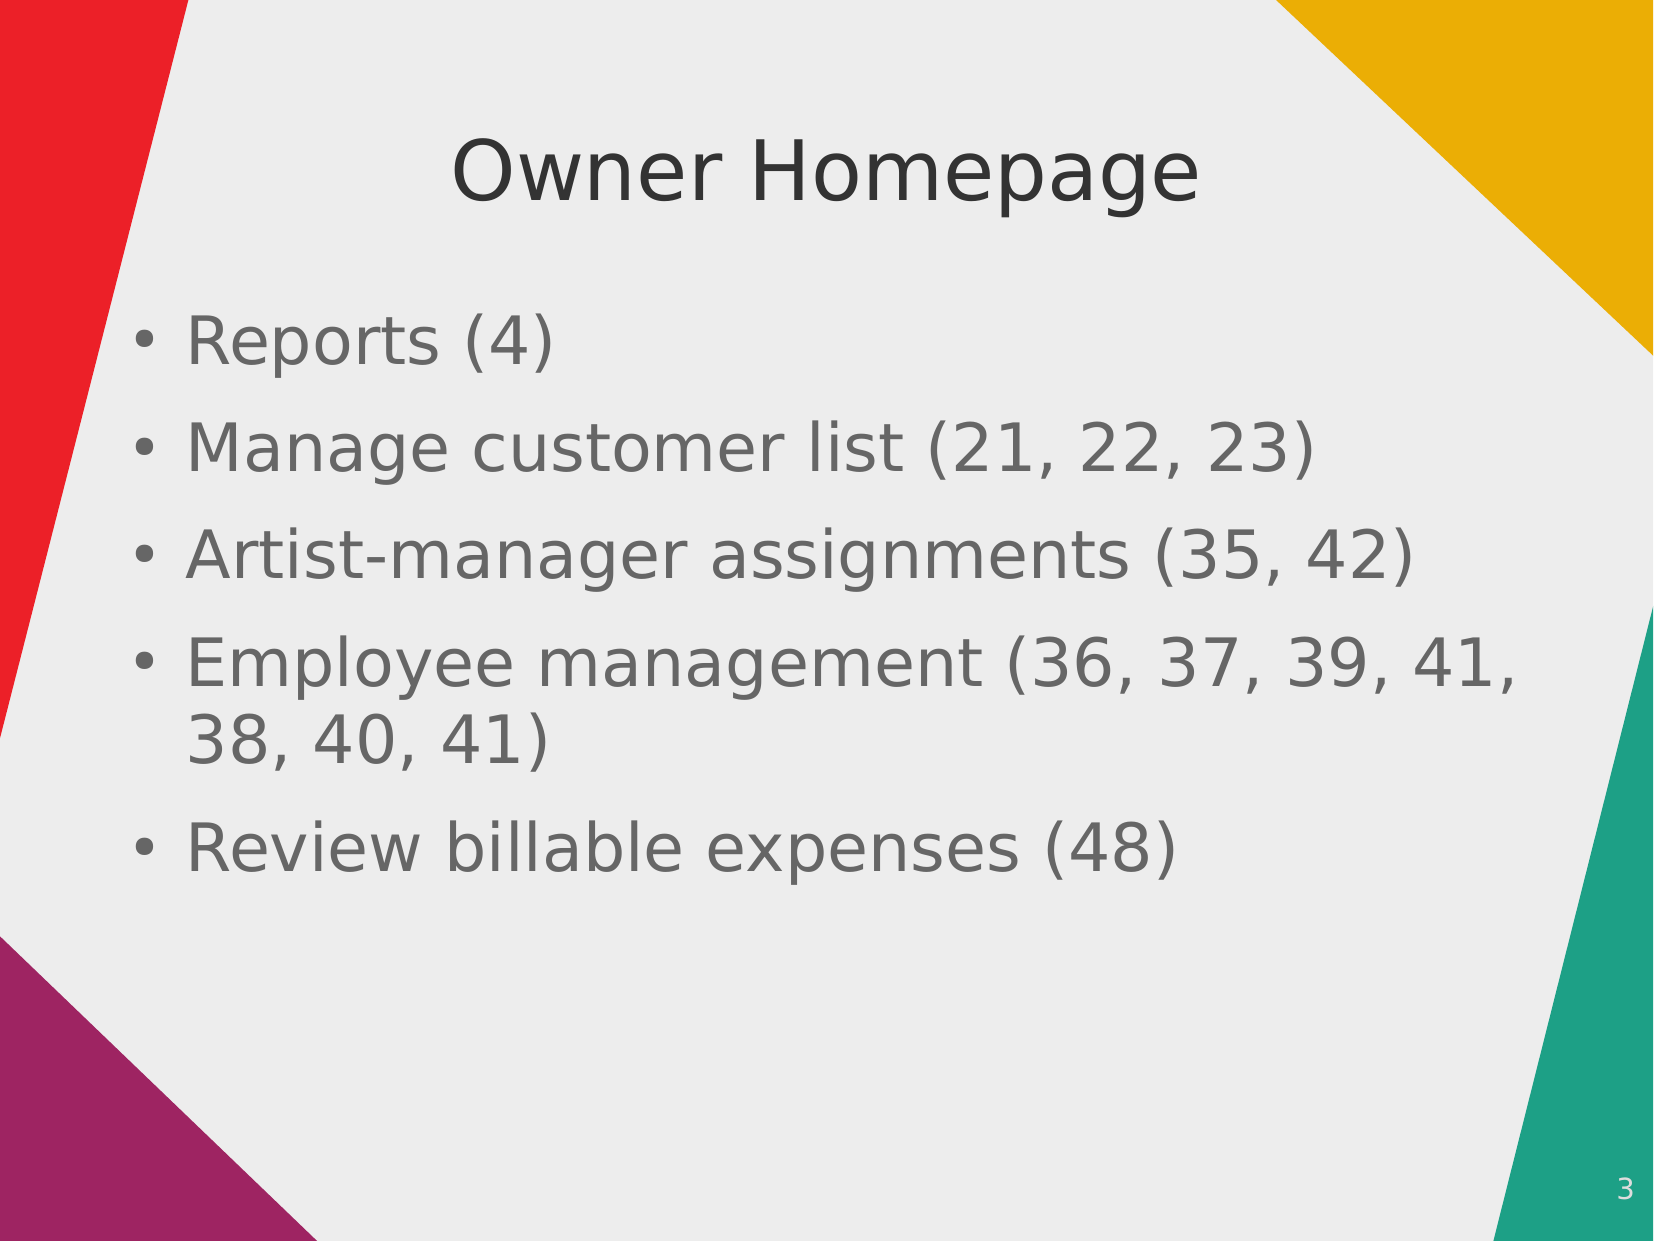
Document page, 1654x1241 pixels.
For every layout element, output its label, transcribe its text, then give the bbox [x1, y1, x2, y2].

title Owner Homepage [114, 73, 1539, 271]
list Reports (4) Manage customer list (21, 22, 23) Artist-manager assignments (35, 42) Employee management (36, 37, 39, 41, 38, 40, 41) Review billable expenses (48) [114, 302, 1539, 1033]
